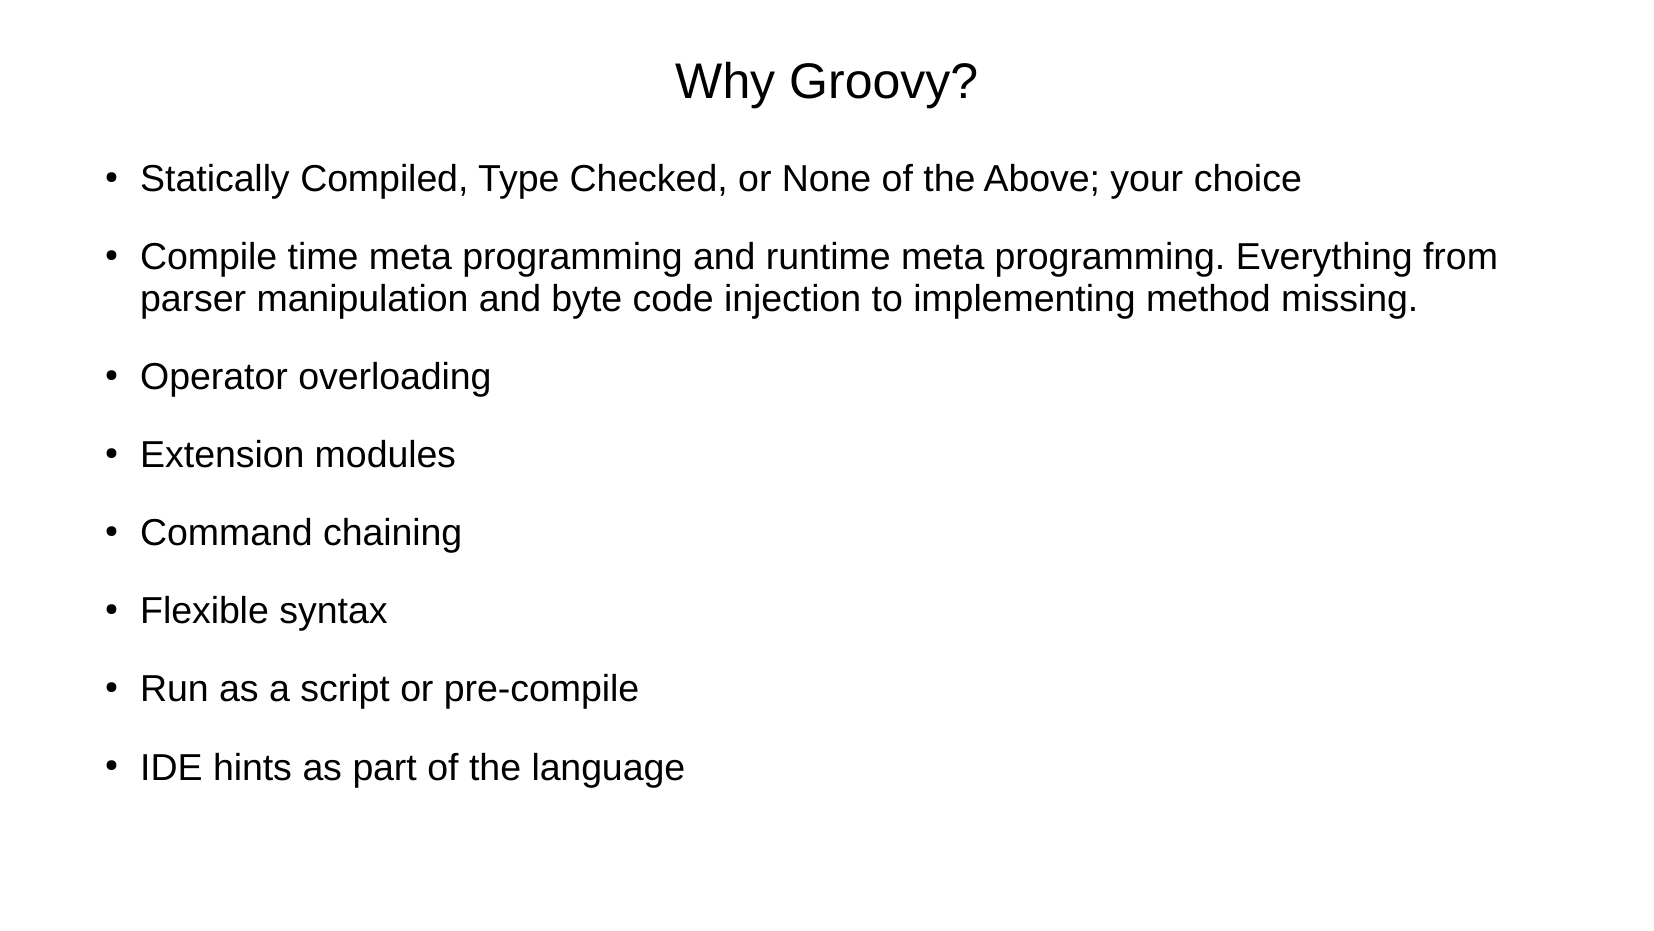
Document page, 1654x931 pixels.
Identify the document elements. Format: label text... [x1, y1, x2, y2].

title Why Groovy? [82, 42, 1571, 121]
text_box Statically Compiled, Type Checked, or None of the Above; your choice Compile time meta programming and runtime meta programming. Everything from parser manipulation and byte code injection to implementing method missing. Operator overloading Extension modules Command chaining Flexible syntax Run as a script or pre-compile IDE hints as part of the language [90, 150, 1561, 841]
